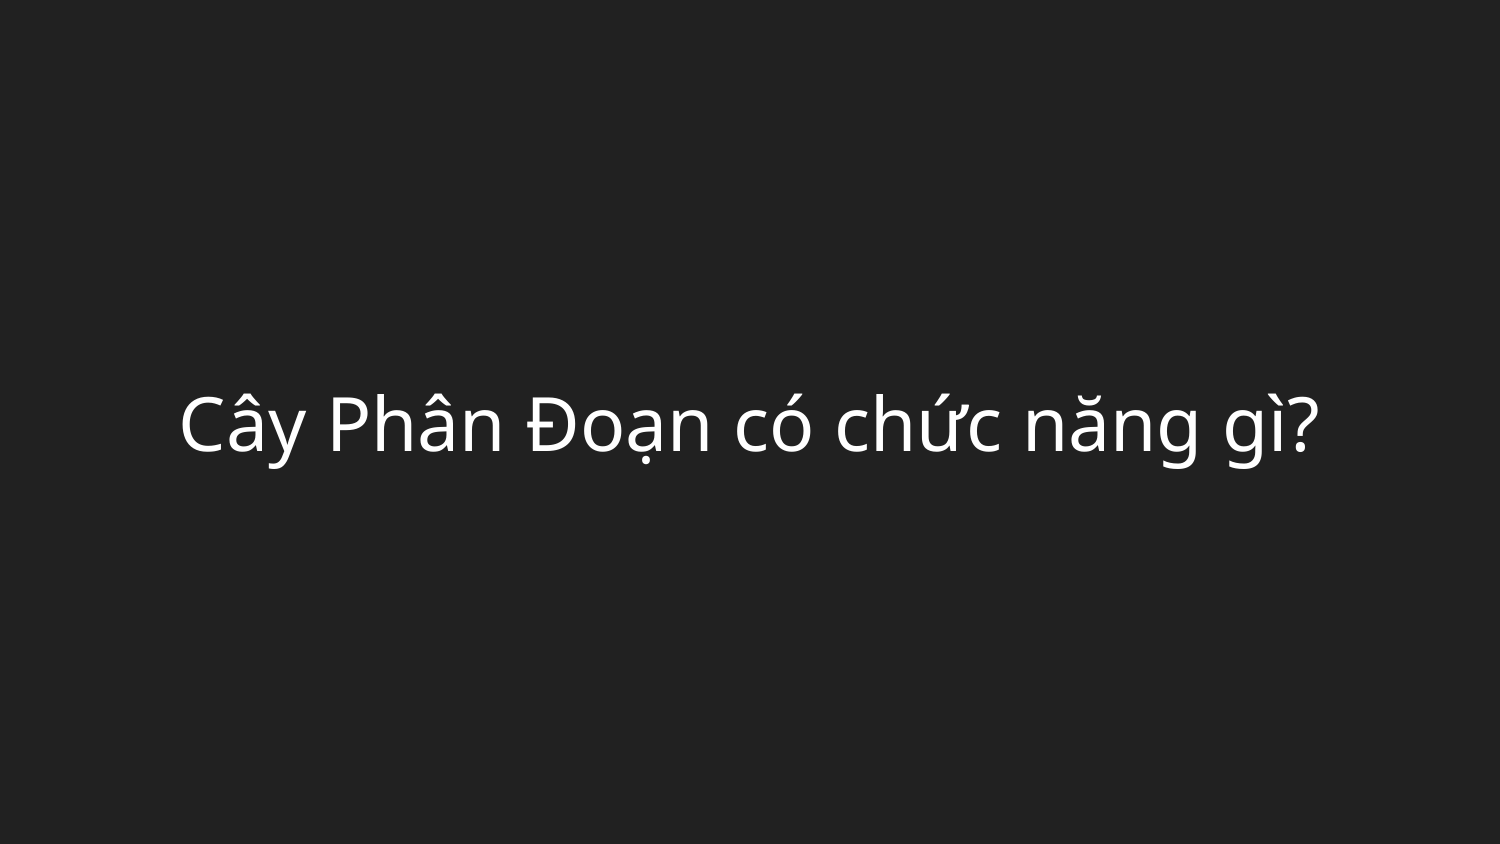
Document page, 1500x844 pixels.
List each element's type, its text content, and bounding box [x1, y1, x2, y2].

title Cây Phân Đoạn có chức năng gì? [51, 352, 1449, 491]
